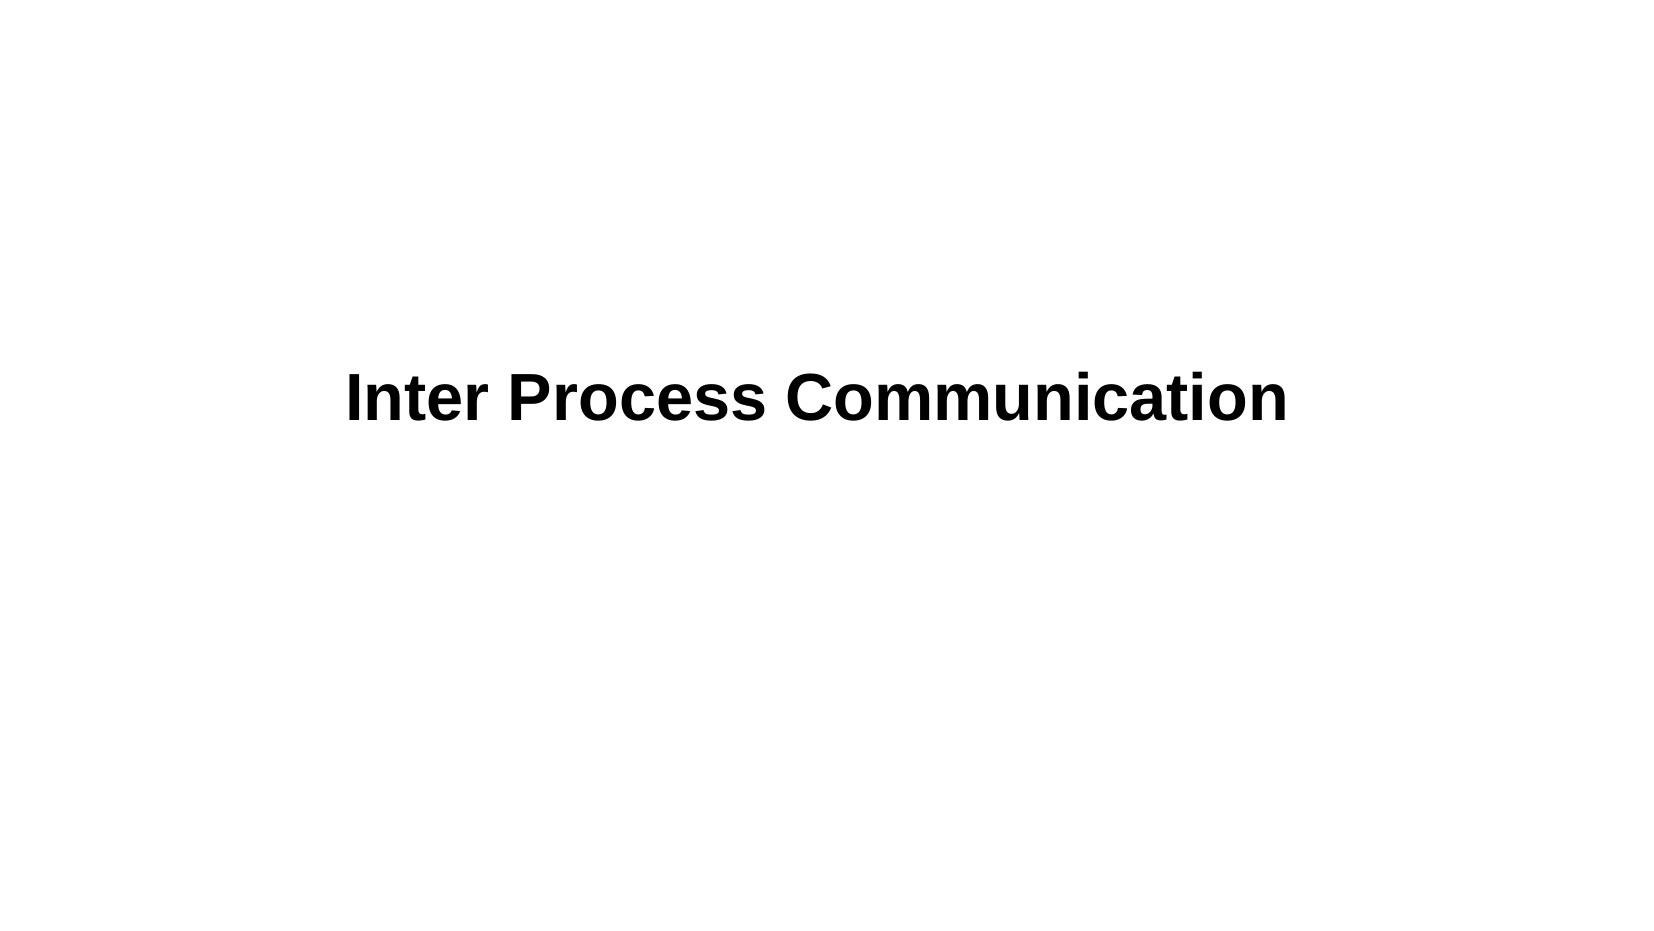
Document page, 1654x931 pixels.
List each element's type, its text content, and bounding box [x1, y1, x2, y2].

subtitle Inter Process Communication [82, 37, 1571, 758]
